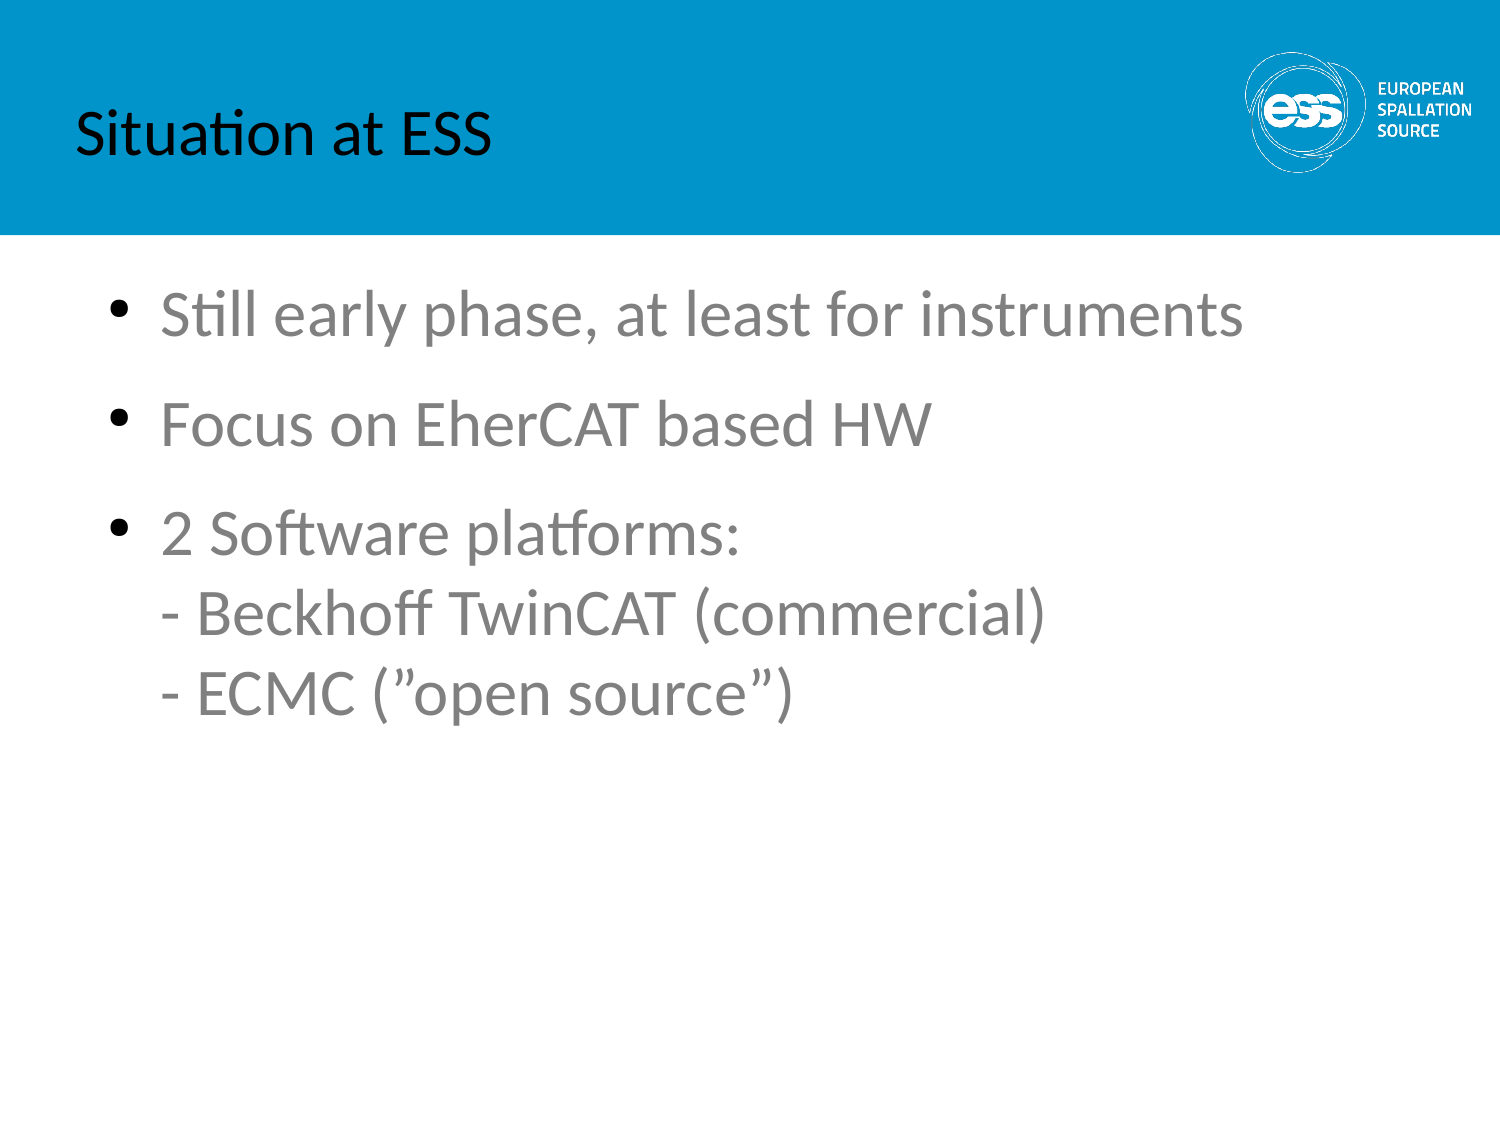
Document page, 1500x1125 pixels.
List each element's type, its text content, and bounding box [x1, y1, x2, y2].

picture [1436, 104, 1444, 115]
picture [1443, 86, 1450, 93]
picture [1400, 83, 1407, 94]
picture [1423, 83, 1430, 94]
picture [1409, 104, 1415, 115]
picture [1422, 125, 1428, 134]
picture [1432, 125, 1438, 136]
picture [1418, 104, 1423, 115]
picture [1389, 104, 1393, 115]
list Still early phase, at least for instruments Focus on EherCAT based HW 2 Software platforms: - Beckhoff TwinCAT (commercial) - ECMC (”open source”) [75, 262, 1426, 1005]
picture [1264, 94, 1342, 127]
picture [1454, 83, 1458, 94]
picture [1379, 83, 1385, 94]
picture [1398, 109, 1406, 115]
title Situation at ESS [75, 45, 1247, 233]
